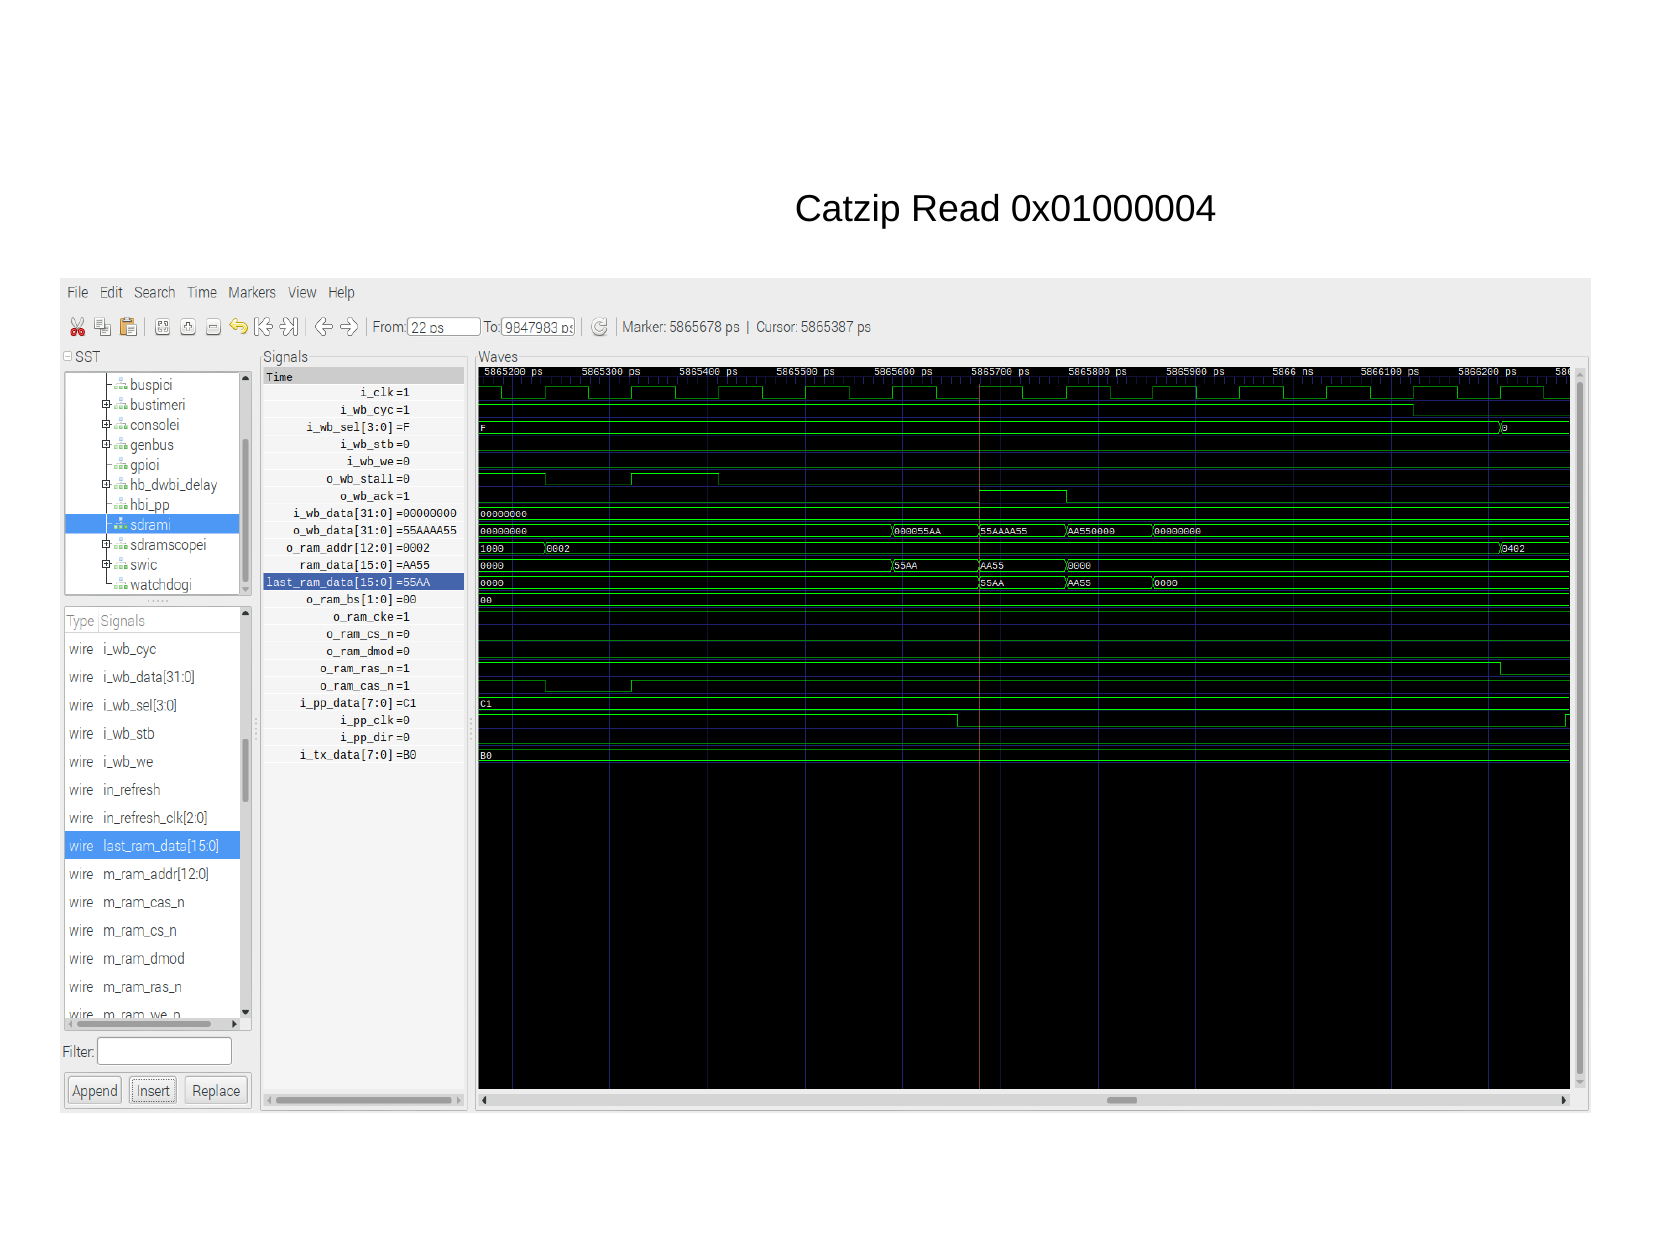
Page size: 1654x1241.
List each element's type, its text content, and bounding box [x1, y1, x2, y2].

picture [60, 278, 1591, 1113]
text_box Catzip Read 0x01000004 [780, 180, 1232, 237]
